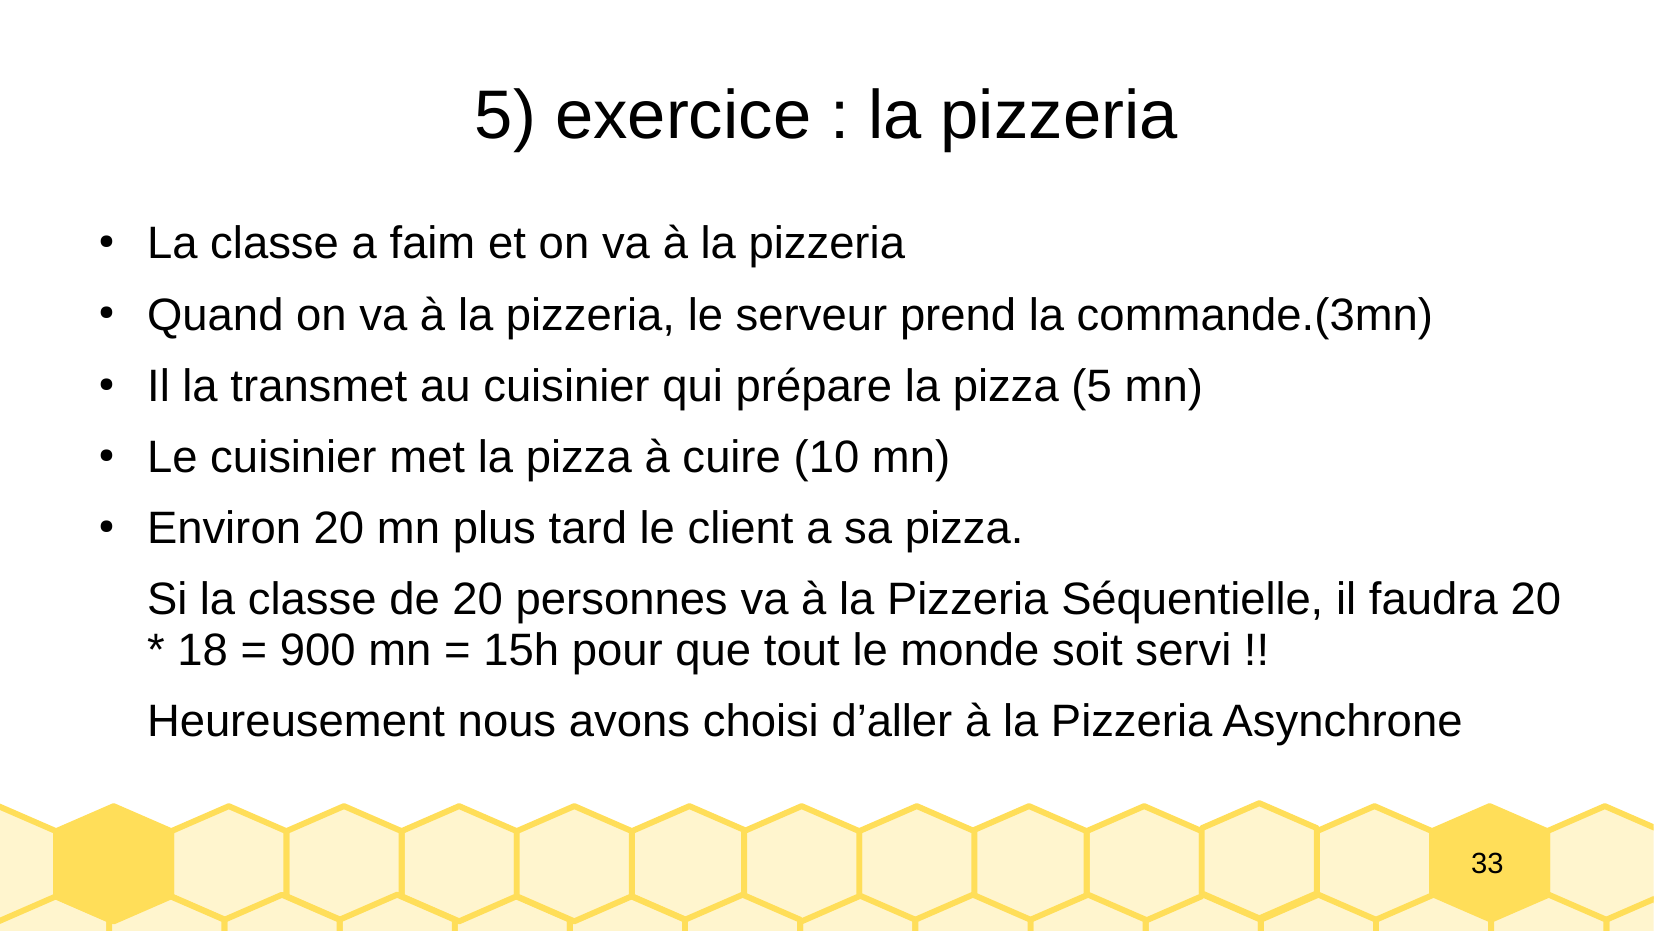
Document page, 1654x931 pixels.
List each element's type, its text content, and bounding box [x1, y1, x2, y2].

title 5) exercice : la pizzeria [82, 37, 1571, 193]
list La classe a faim et on va à la pizzeria Quand on va à la pizzeria, le serveur prend la commande.(3mn) Il la transmet au cuisinier qui prépare la pizza (5 mn) Le cuisinier met la pizza à cuire (10 mn) Environ 20 mn plus tard le client a sa pizza. Si la classe de 20 personnes va à la Pizzeria Séquentielle, il faudra 20 * 18 = 900 mn = 15h pour que tout le monde soit servi !! Heureusement nous avons choisi d’aller à la Pizzeria Asynchrone [82, 217, 1571, 758]
